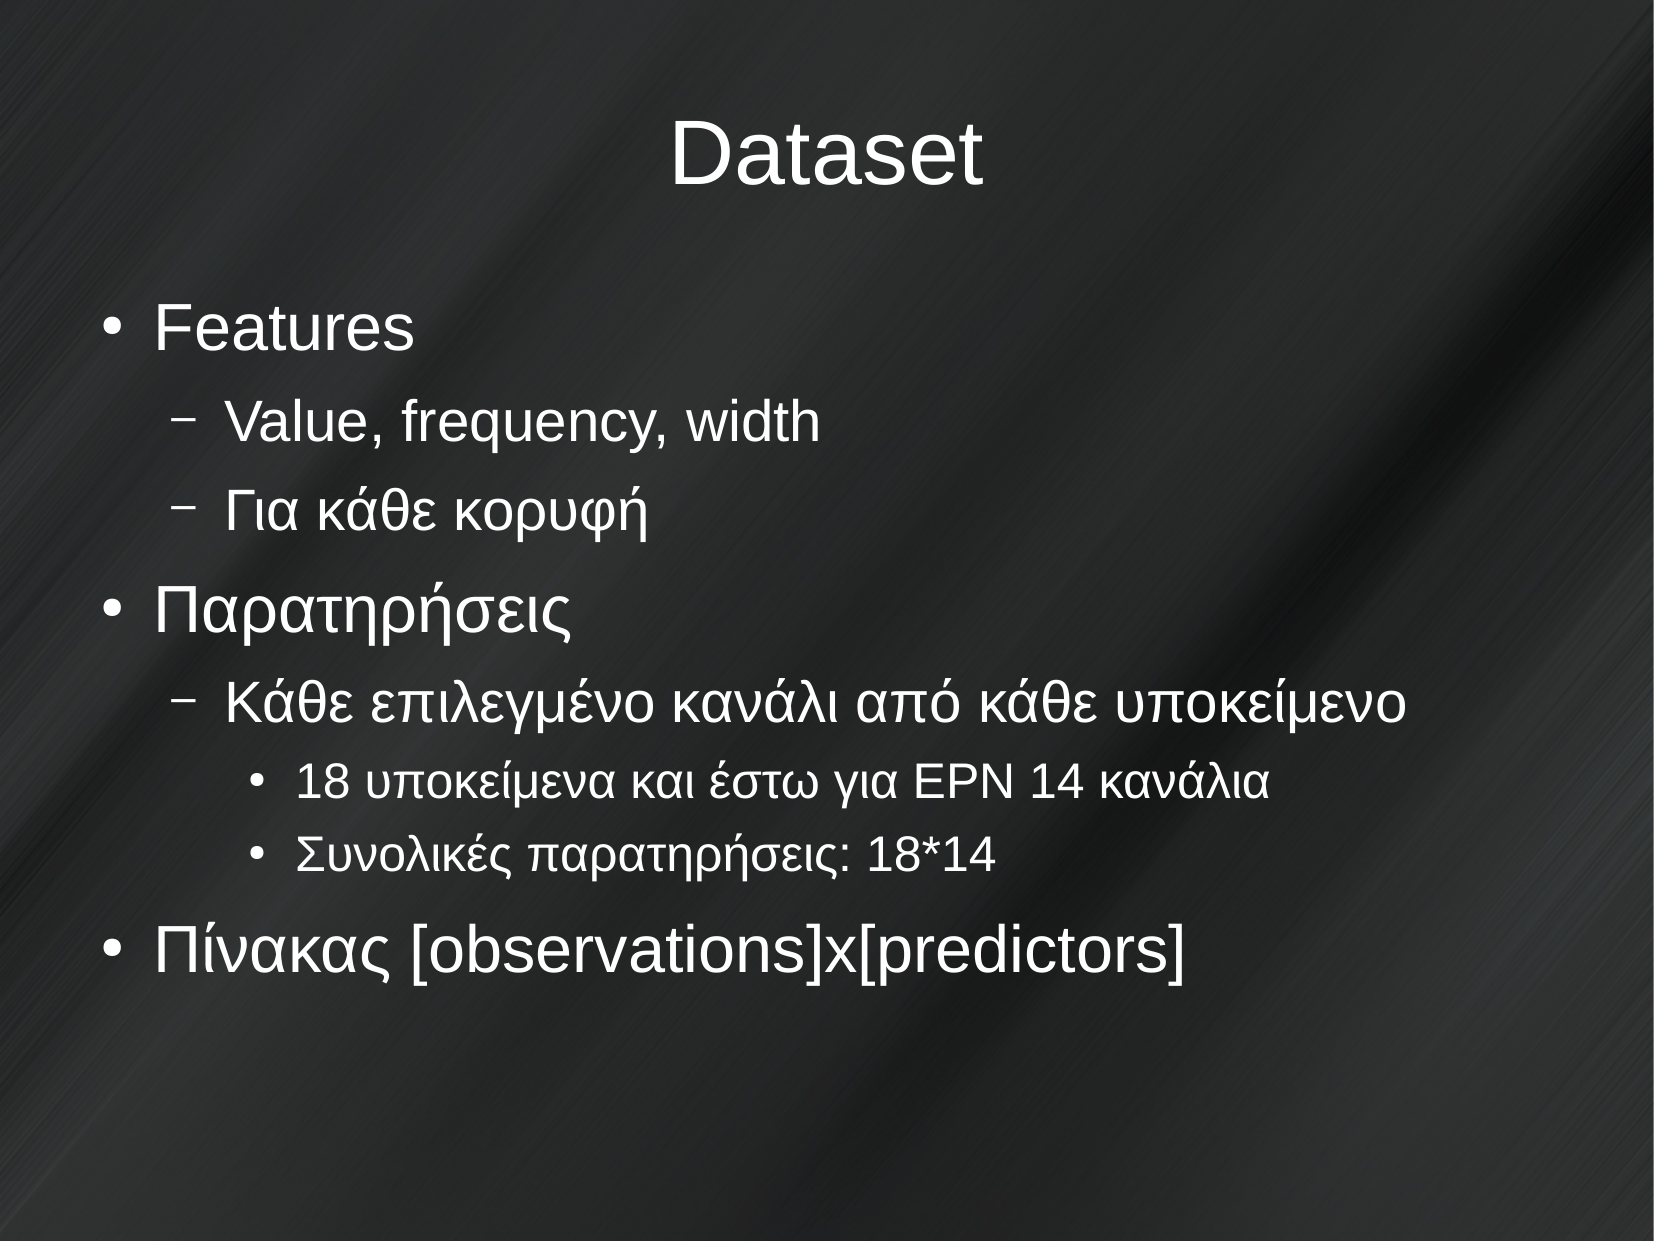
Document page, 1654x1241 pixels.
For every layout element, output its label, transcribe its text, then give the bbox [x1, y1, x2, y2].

title Dataset [82, 49, 1571, 257]
list Features Value, frequency, width Για κάθε κορυφή Παρατηρήσεις Κάθε επιλεγμένο κανάλι από κάθε υποκείμενο 18 υποκείμενα και έστω για EPN 14 κανάλια Συνολικές παρατηρήσεις: 18*14 Πίνακας [observations]x[predictors] [82, 290, 1571, 1010]
picture [0, 0, 1654, 1241]
